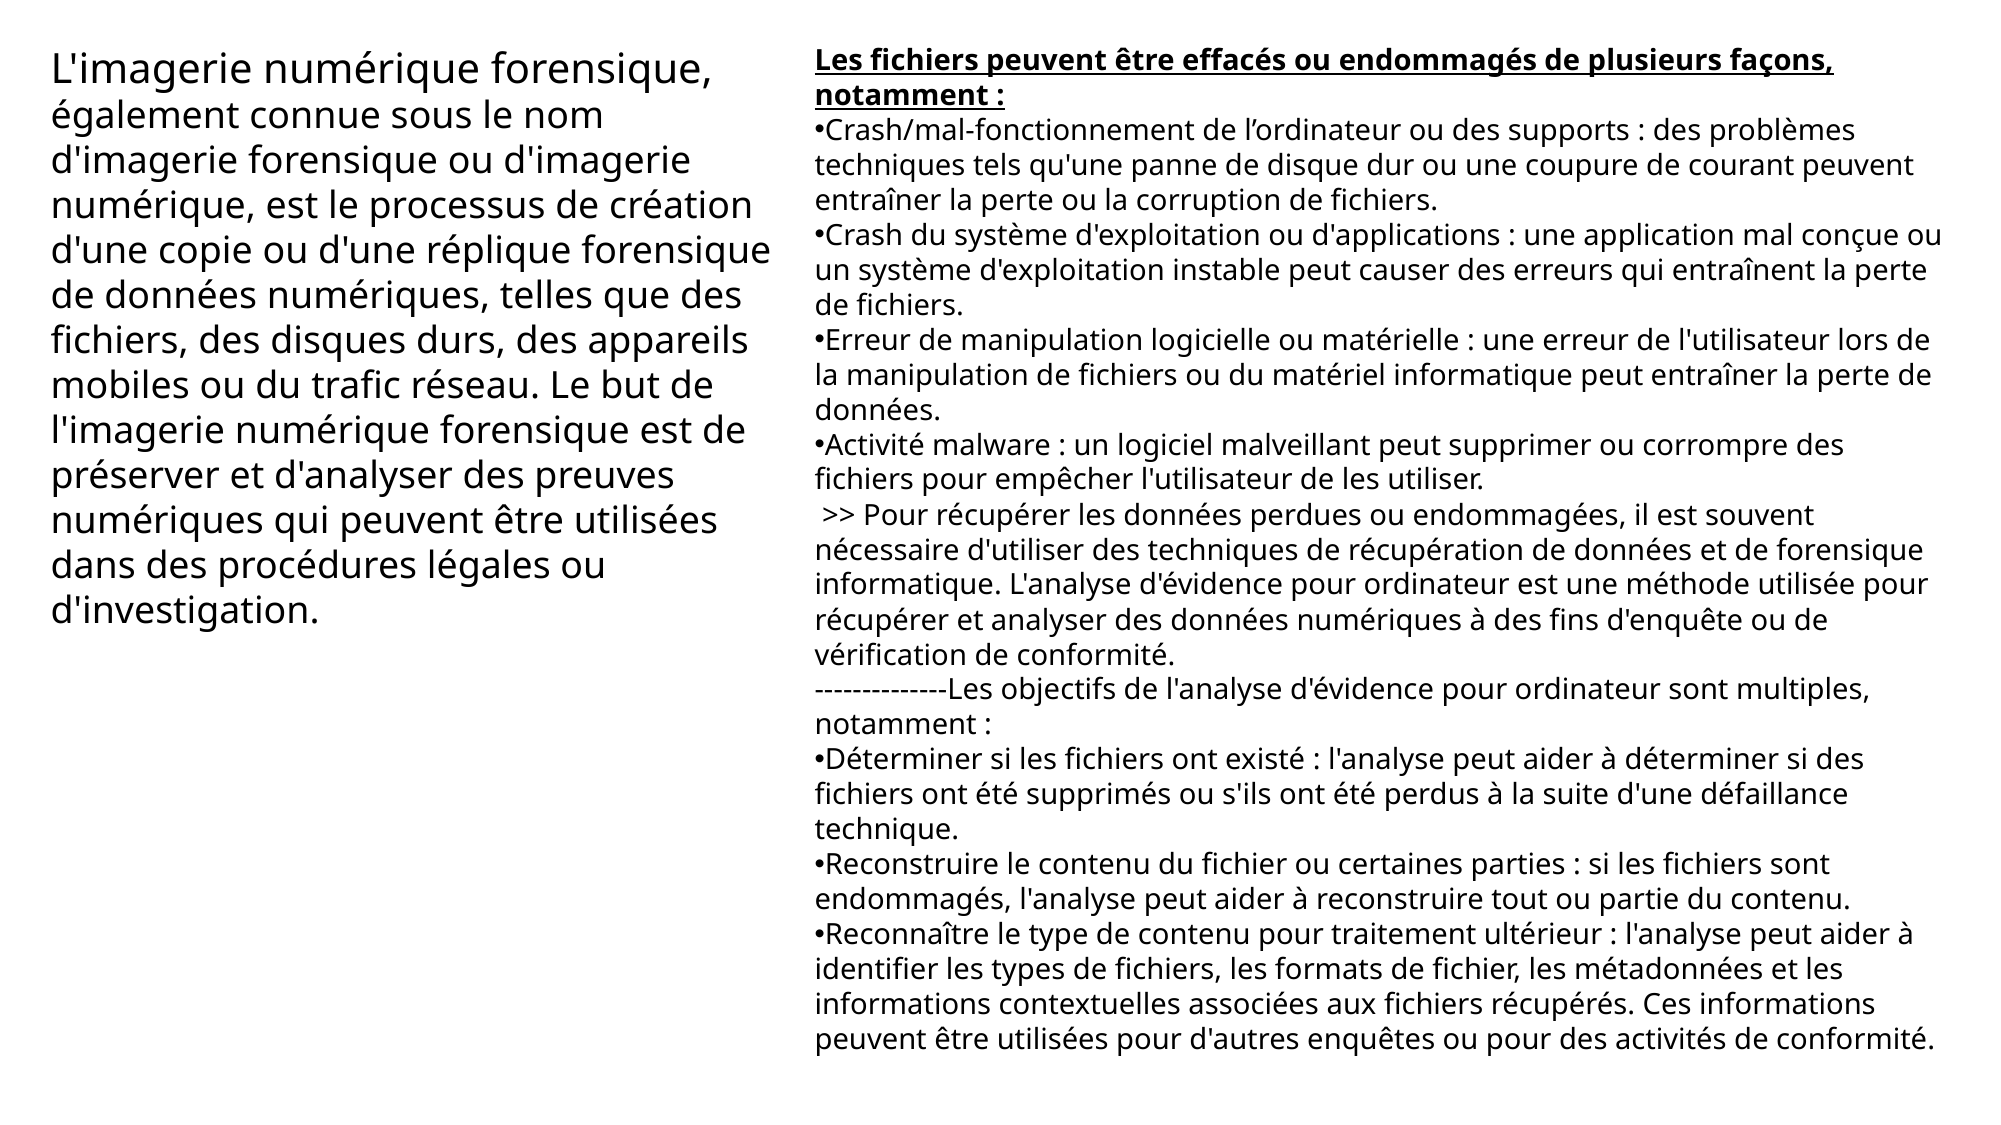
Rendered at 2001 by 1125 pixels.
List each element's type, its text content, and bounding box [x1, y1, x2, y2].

text_box Les fichiers peuvent être effacés ou endommagés de plusieurs façons, notamment : Crash/mal-fonctionnement de l’ordinateur ou des supports : des problèmes techniques tels qu'une panne de disque dur ou une coupure de courant peuvent entraîner la perte ou la corruption de fichiers. Crash du système d'exploitation ou d'applications : une application mal conçue ou un système d'exploitation instable peut causer des erreurs qui entraînent la perte de fichiers. Erreur de manipulation logicielle ou matérielle : une erreur de l'utilisateur lors de la manipulation de fichiers ou du matériel informatique peut entraîner la perte de données. Activité malware : un logiciel malveillant peut supprimer ou corrompre des fichiers pour empêcher l'utilisateur de les utiliser. >> Pour récupérer les données perdues ou endommagées, il est souvent nécessaire d'utiliser des techniques de récupération de données et de forensique informatique. L'analyse d'évidence pour ordinateur est une méthode utilisée pour récupérer et analyser des données numériques à des fins d'enquête ou de vérification de conformité. --------------Les objectifs de l'analyse d'évidence pour ordinateur sont multiples, notamment : Déterminer si les fichiers ont existé : l'analyse peut aider à déterminer si des fichiers ont été supprimés ou s'ils ont été perdus à la suite d'une défaillance technique. Reconstruire le contenu du fichier ou certaines parties : si les fichiers sont endommagés, l'analyse peut aider à reconstruire tout ou partie du contenu. Reconnaître le type de contenu pour traitement ultérieur : l'analyse peut aider à identifier les types de fichiers, les formats de fichier, les métadonnées et les informations contextuelles associées aux fichiers récupérés. Ces informations peuvent être utilisées pour d'autres enquêtes ou pour des activités de conformité. [799, 33, 1965, 898]
text_box L'imagerie numérique forensique, également connue sous le nom d'imagerie forensique ou d'imagerie numérique, est le processus de création d'une copie ou d'une réplique forensique de données numériques, telles que des fichiers, des disques durs, des appareils mobiles ou du trafic réseau. Le but de l'imagerie numérique forensique est de préserver et d'analyser des preuves numériques qui peuvent être utilisées dans des procédures légales ou d'investigation. [35, 33, 799, 559]
